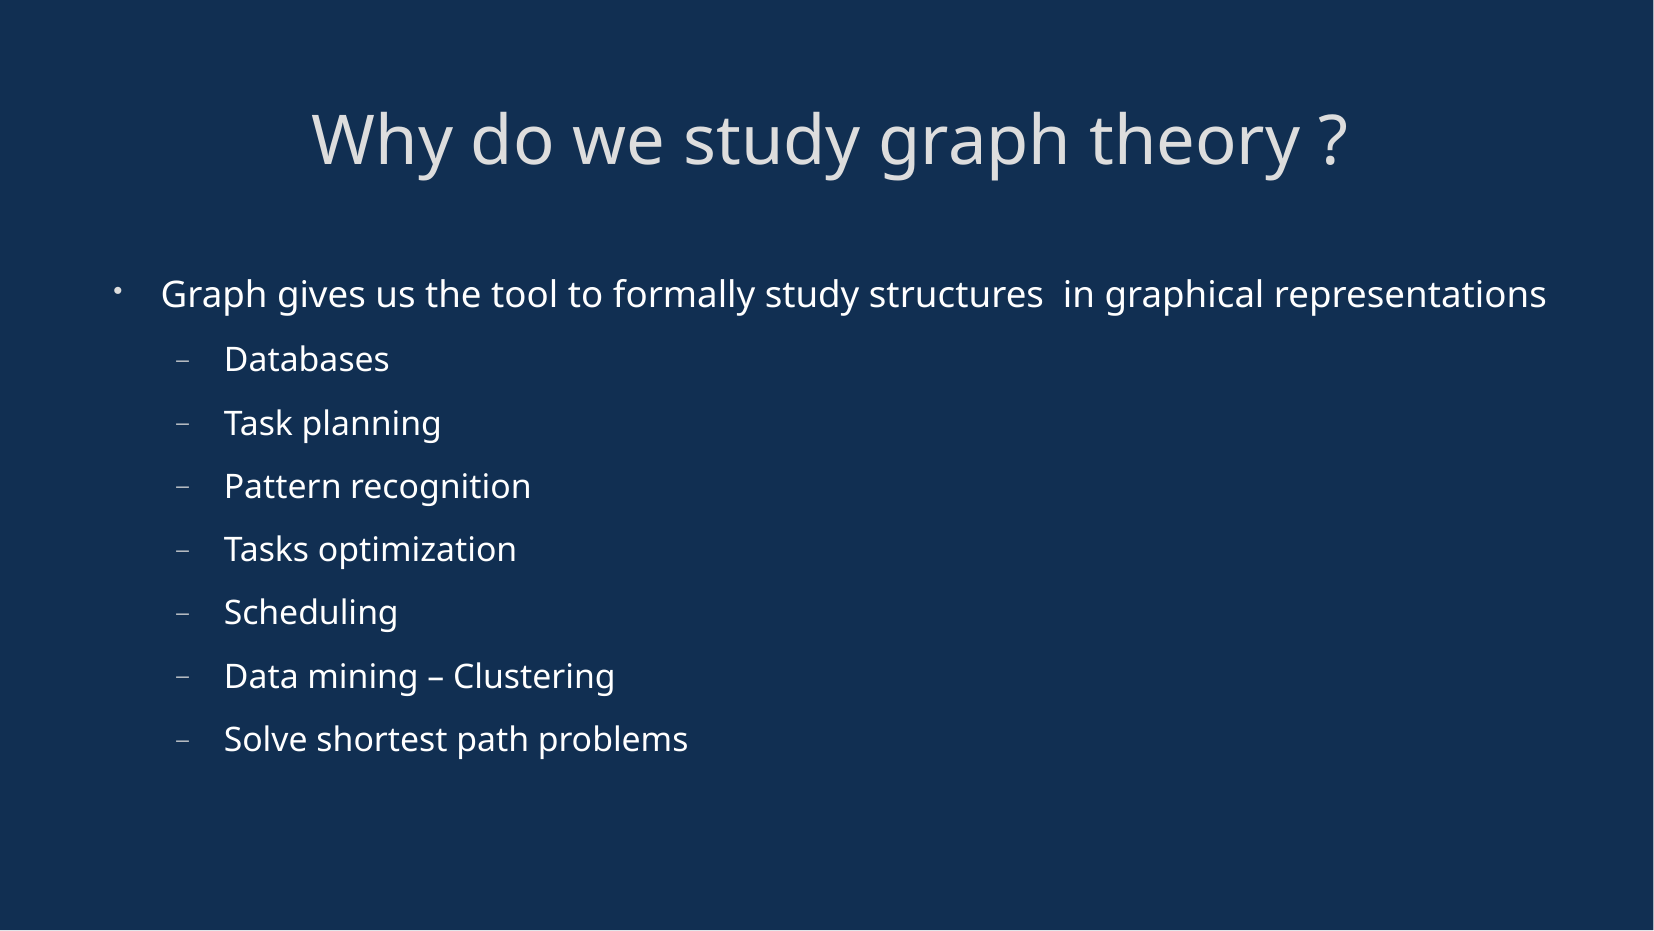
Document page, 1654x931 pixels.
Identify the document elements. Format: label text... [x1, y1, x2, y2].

title Why do we study graph theory ? [97, 56, 1563, 220]
list Graph gives us the tool to formally study structures in graphical representations Databases Task planning Pattern recognition Tasks optimization Scheduling Data mining – Clustering Solve shortest path problems [97, 268, 1563, 806]
